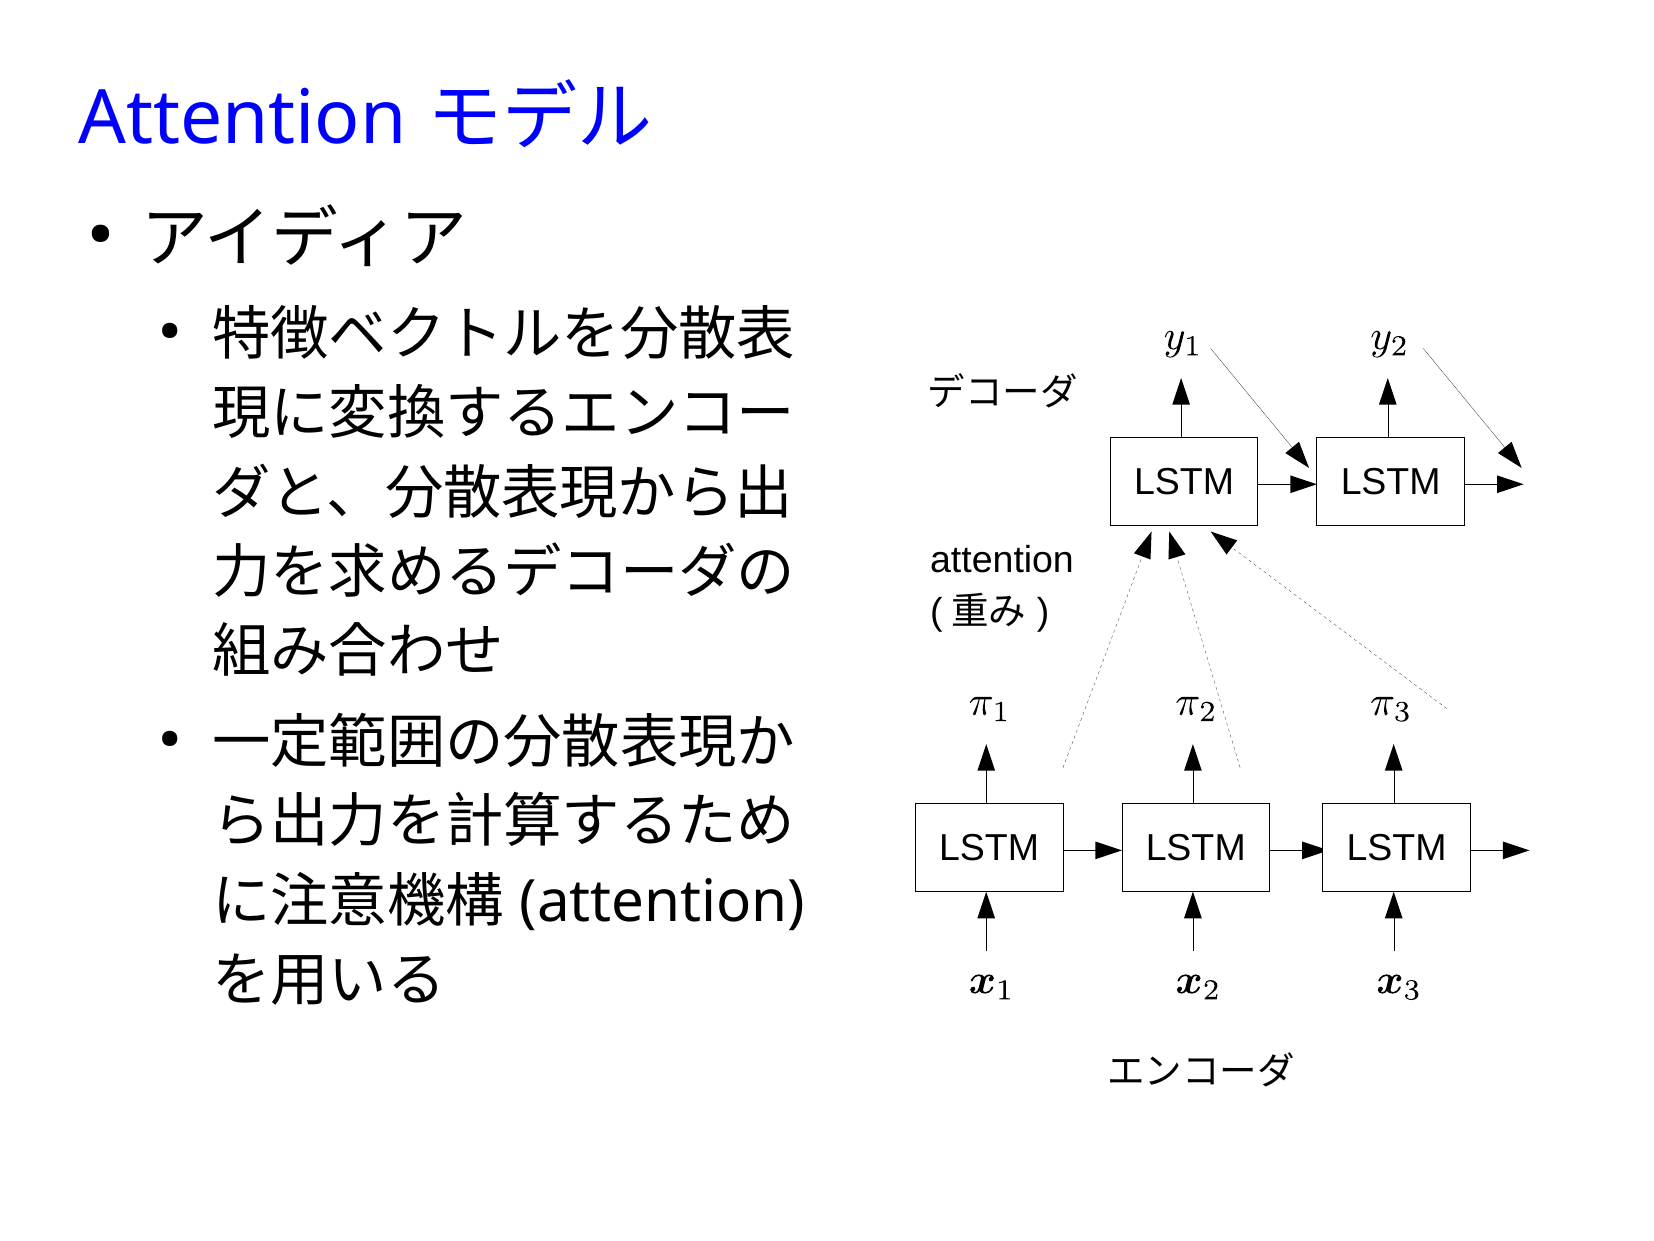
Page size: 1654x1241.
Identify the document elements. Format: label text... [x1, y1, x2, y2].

text_box LSTM [1122, 803, 1270, 892]
title Attentionモデル [78, 51, 1567, 178]
text_box attention (重み) [915, 531, 1089, 645]
text_box LSTM [1316, 437, 1465, 526]
text_box [968, 974, 1010, 1000]
text_box [1175, 974, 1218, 1000]
text_box LSTM [915, 803, 1064, 892]
text_box [1175, 696, 1214, 722]
text_box LSTM [1322, 803, 1471, 892]
text_box LSTM [1110, 437, 1258, 526]
text_box [1376, 974, 1419, 1001]
text_box [968, 696, 1007, 722]
text_box [1370, 696, 1409, 722]
list アイディア 特徴ベクトルを分散表現に変換するエンコーダと、分散表現から出力を求めるデコーダの組み合わせ 一定範囲の分散表現から出力を計算するために注意機構(attention)を用いる [70, 189, 827, 1152]
text_box [1163, 330, 1198, 358]
text_box エンコーダ [1092, 1033, 1310, 1105]
text_box [1370, 330, 1406, 358]
text_box デコーダ [912, 354, 1093, 426]
